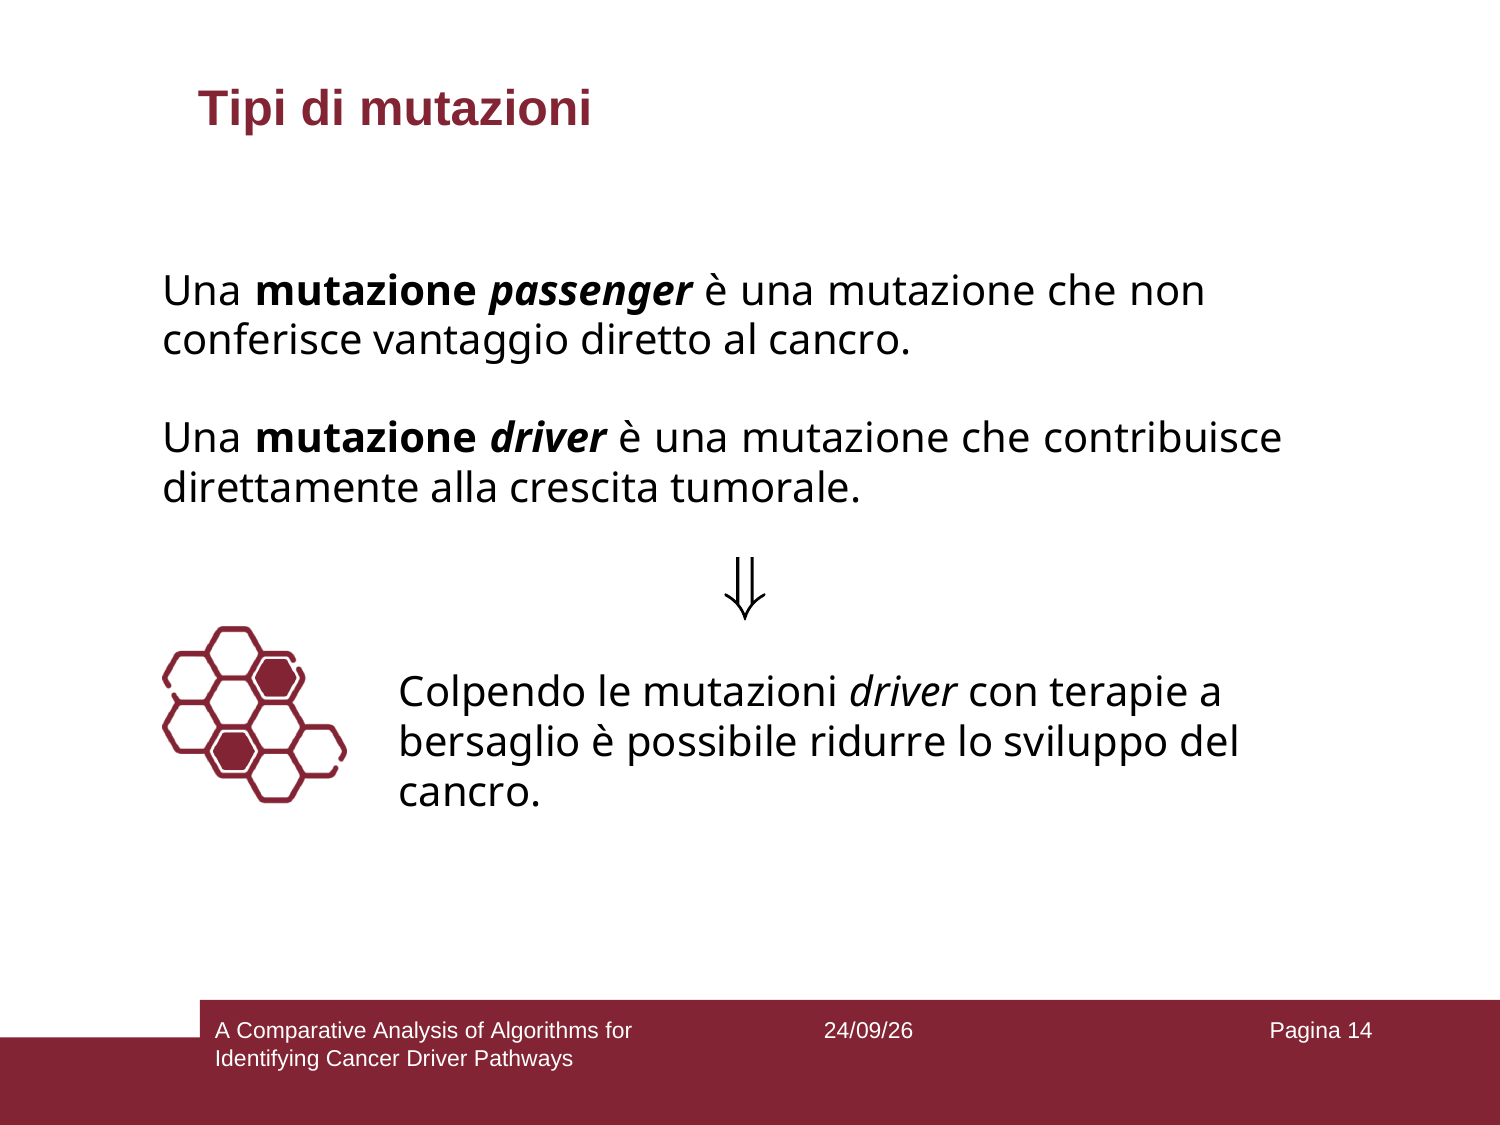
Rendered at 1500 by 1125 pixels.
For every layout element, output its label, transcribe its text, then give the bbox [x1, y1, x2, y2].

title Tipi di mutazioni [183, 67, 1400, 150]
picture [724, 557, 766, 621]
picture [162, 622, 347, 807]
text_box Colpendo le mutazioni driver con terapie a bersaglio è possibile ridurre lo sviluppo del cancro. [383, 657, 1339, 773]
text_box Pagina <number> [1074, 1008, 1388, 1084]
text_box 22/10/24 [712, 1008, 1026, 1084]
text_box A Comparative Analysis of Algorithms for Identifying Cancer Driver Pathways [199, 1008, 676, 1084]
text_box Una mutazione passenger è una mutazione che non conferisce vantaggio diretto al cancro. [147, 255, 1373, 371]
text_box Una mutazione driver è una mutazione che contribuisce direttamente alla crescita tumorale. [147, 403, 1364, 519]
